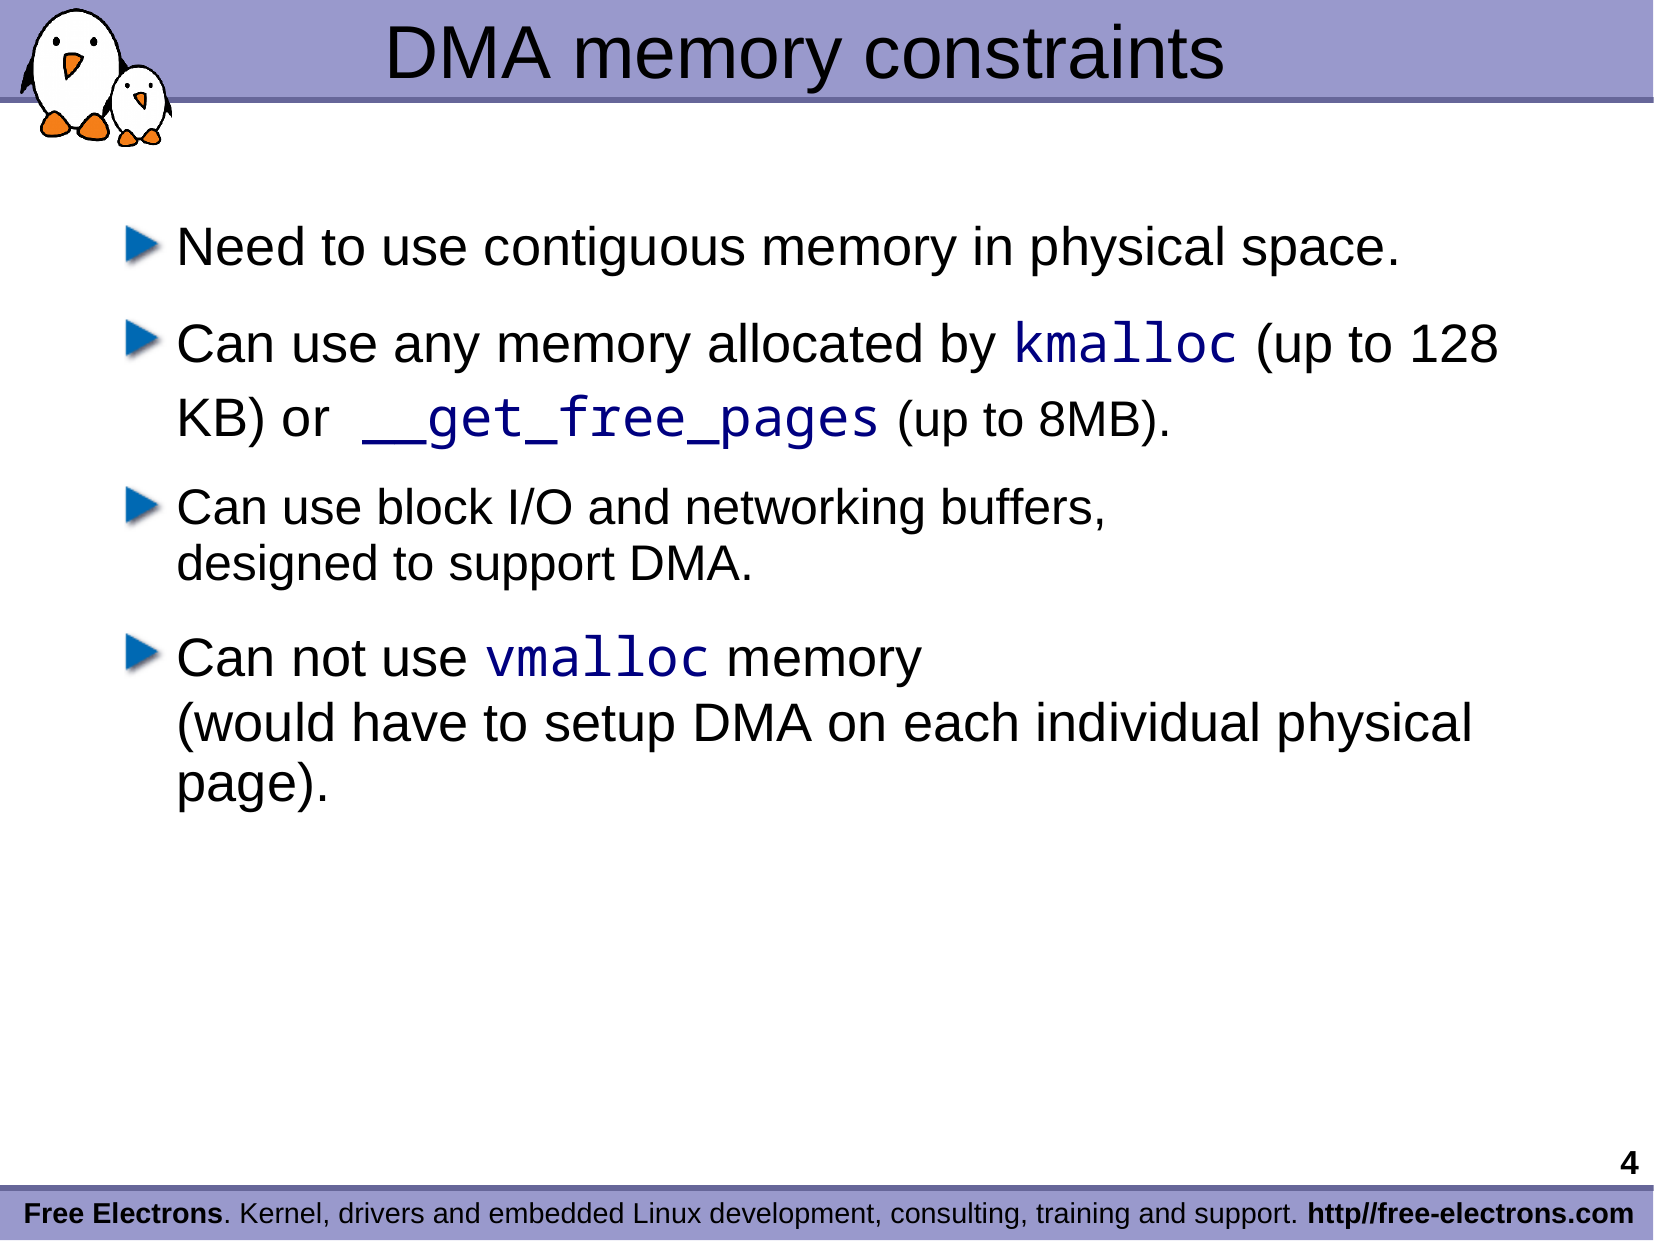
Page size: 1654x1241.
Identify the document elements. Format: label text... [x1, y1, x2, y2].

picture [20, 8, 172, 147]
title DMA memory constraints [60, 0, 1551, 105]
list Need to use contiguous memory in physical space. Can use any memory allocated by kmalloc (up to 128 KB) or __get_free_pages (up to 8MB). Can use block I/O and networking buffers, designed to support DMA. Can not use vmalloc memory (would have to setup DMA on each individual physical page). [105, 216, 1518, 1066]
